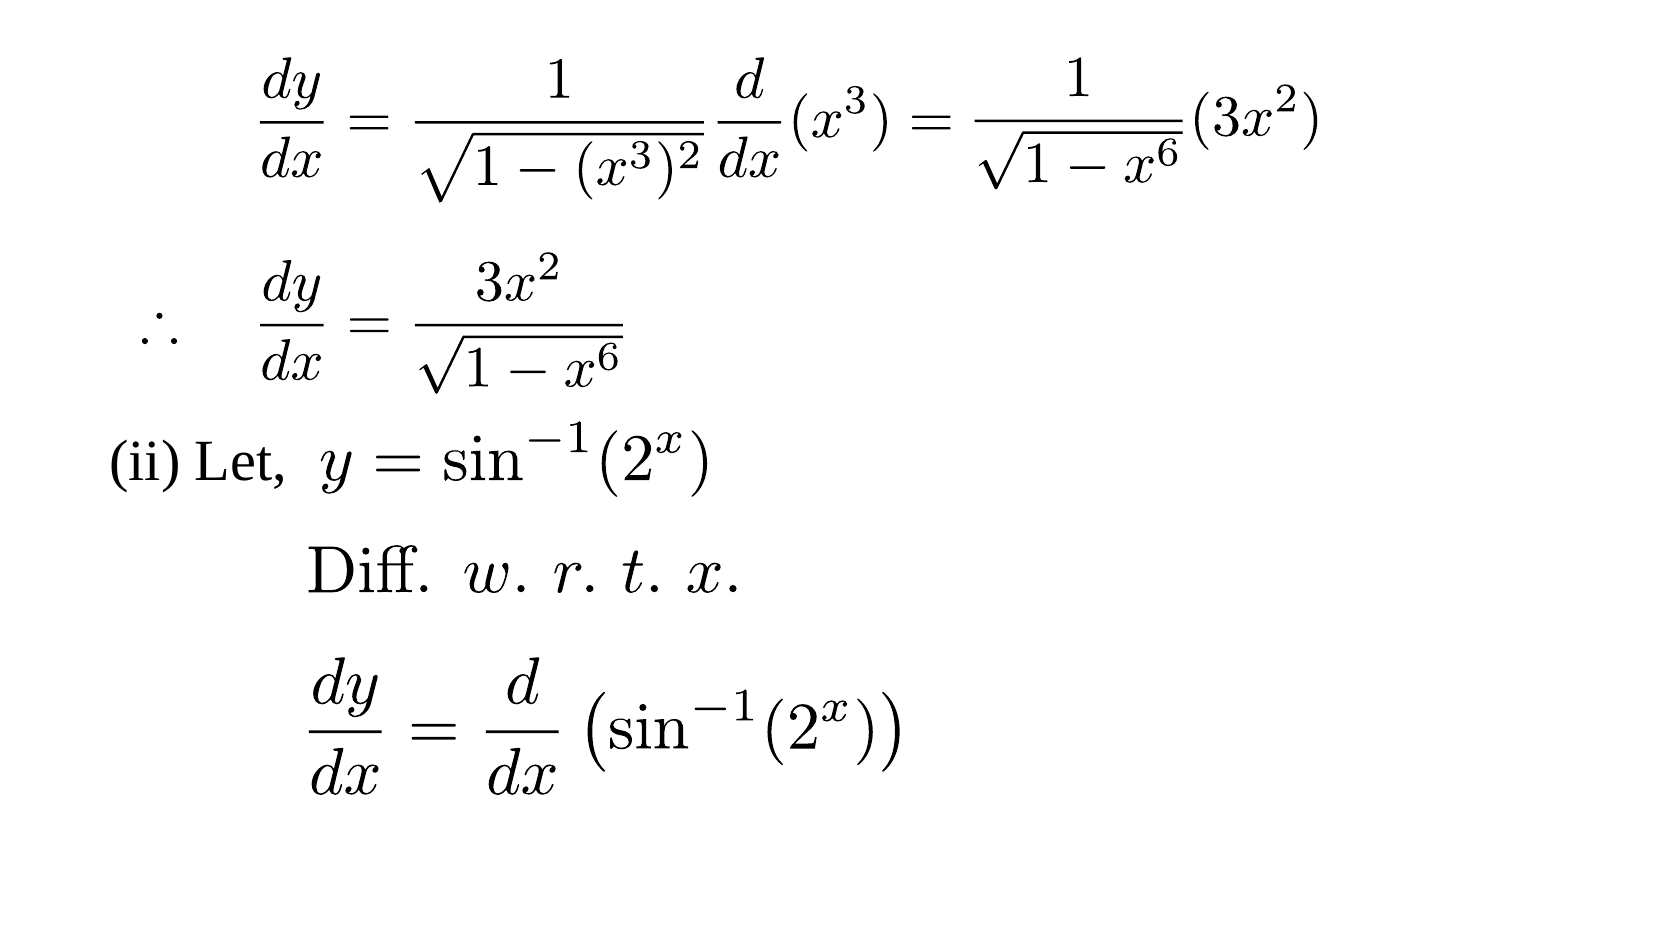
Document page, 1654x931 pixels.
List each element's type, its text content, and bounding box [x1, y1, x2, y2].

text_box [320, 421, 708, 497]
text_box [308, 657, 900, 795]
title (ii) Let, [35, 37, 1607, 886]
text_box [974, 57, 1318, 190]
text_box [141, 252, 623, 394]
text_box [308, 545, 737, 593]
text_box [259, 57, 951, 203]
